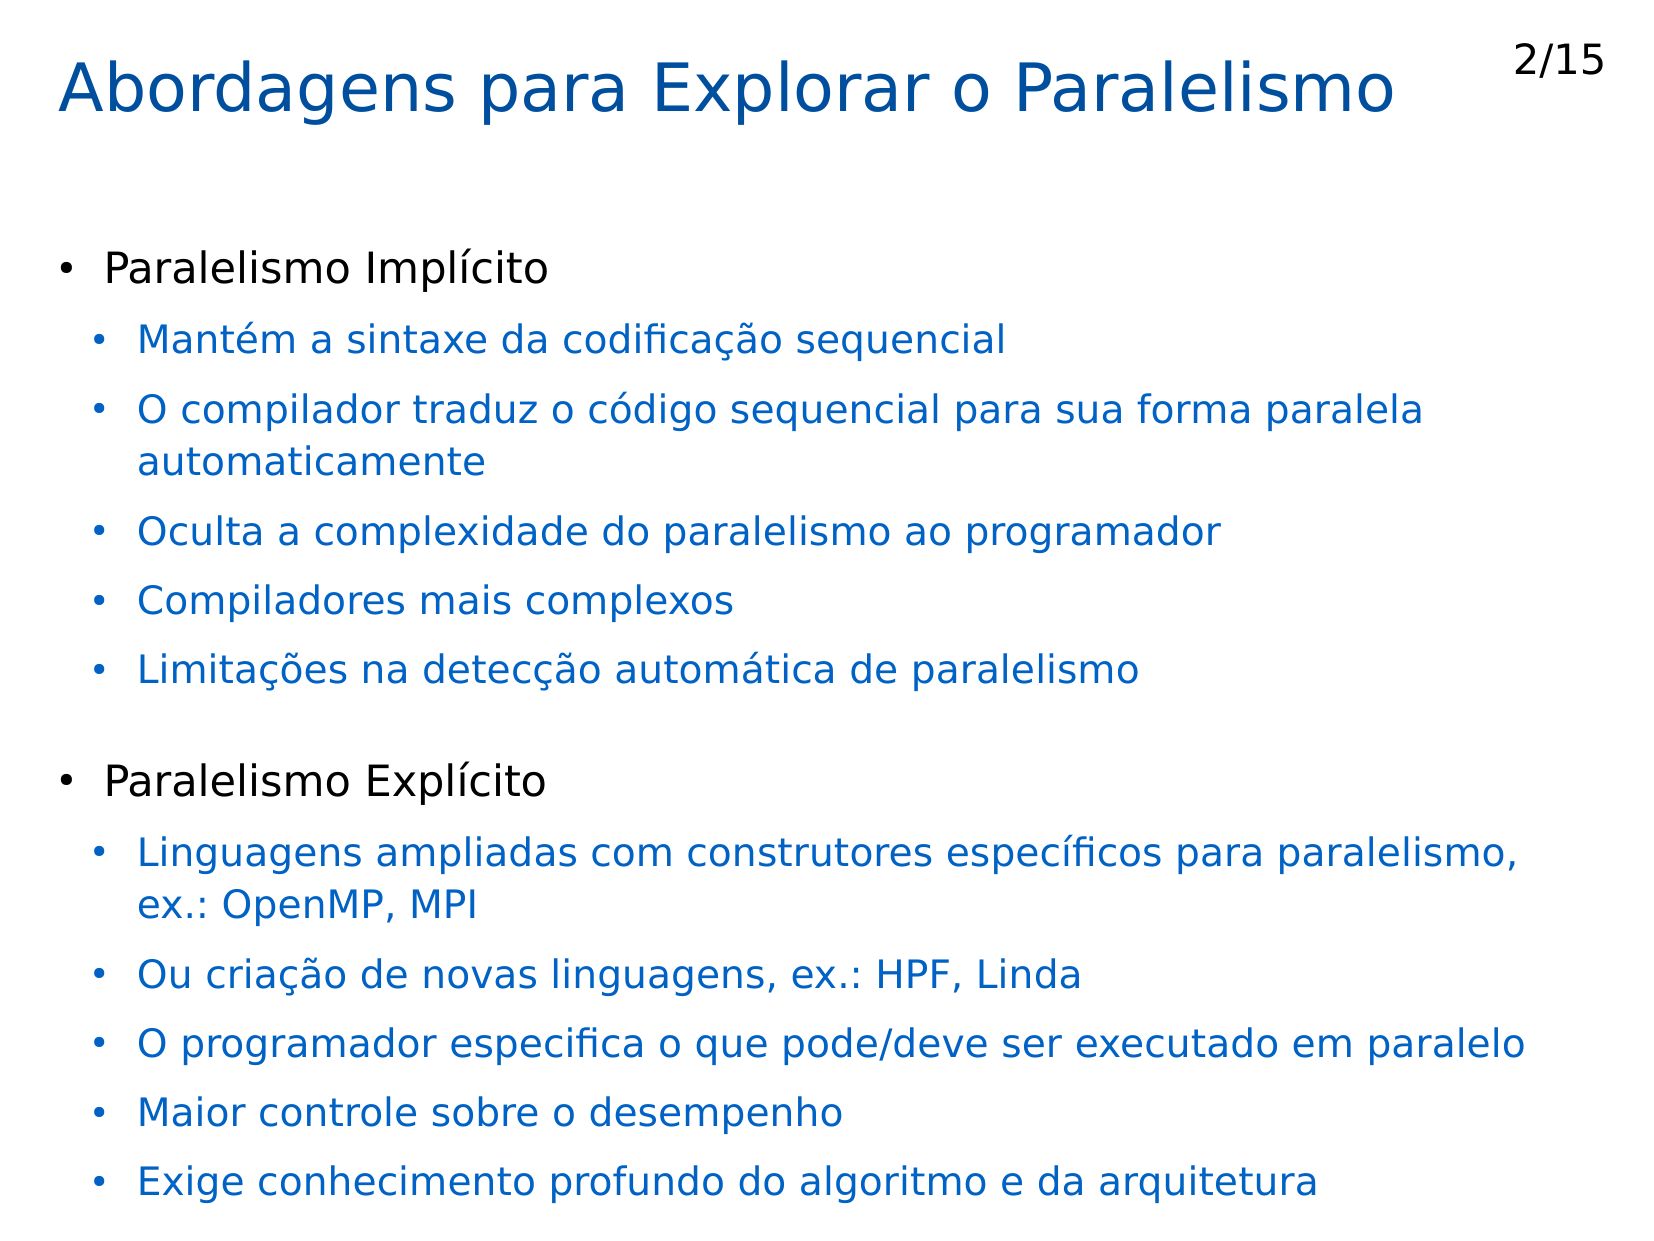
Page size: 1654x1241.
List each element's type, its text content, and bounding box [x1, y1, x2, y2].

title Abordagens para Explorar o Paralelismo [59, 29, 1506, 148]
list Paralelismo Implícito Mantém a sintaxe da codificação sequencial O compilador traduz o código sequencial para sua forma paralela automaticamente Oculta a complexidade do paralelismo ao programador Compiladores mais complexos Limitações na detecção automática de paralelismo Paralelismo Explícito Linguagens ampliadas com construtores específicos para paralelismo, ex.: OpenMP, MPI Ou criação de novas linguagens, ex.: HPF, Linda O programador especifica o que pode/deve ser executado em paralelo Maior controle sobre o desempenho Exige conhecimento profundo do algoritmo e da arquitetura [59, 236, 1595, 1211]
